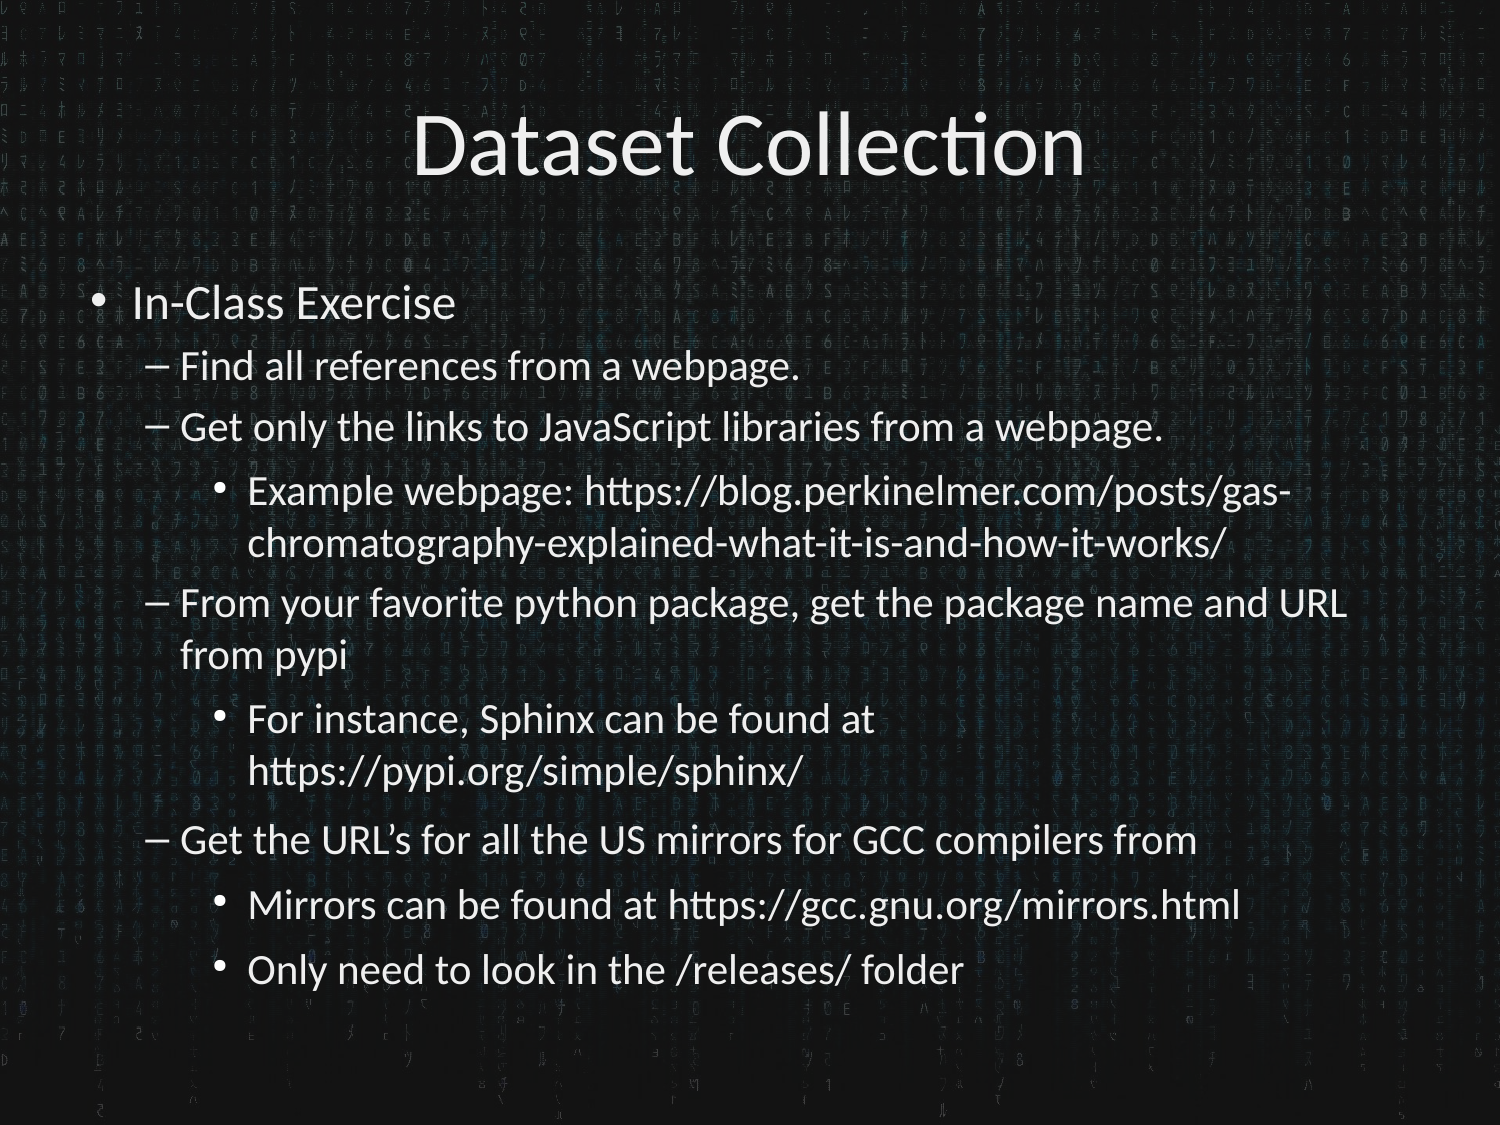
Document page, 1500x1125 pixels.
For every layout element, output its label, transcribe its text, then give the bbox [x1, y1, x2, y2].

list In-Class Exercise Find all references from a webpage. Get only the links to JavaScript libraries from a webpage. Example webpage: https://blog.perkinelmer.com/posts/gas-chromatography-explained-what-it-is-and-how-it-works/ From your favorite python package, get the package name and URL from pypi For instance, Sphinx can be found at https://pypi.org/simple/sphinx/ Get the URL’s for all the US mirrors for GCC compilers from Mirrors can be found at https://gcc.gnu.org/mirrors.html Only need to look in the /releases/ folder [75, 262, 1425, 1005]
text_box [0, 0, 1500, 1125]
title Dataset Collection [75, 45, 1425, 233]
